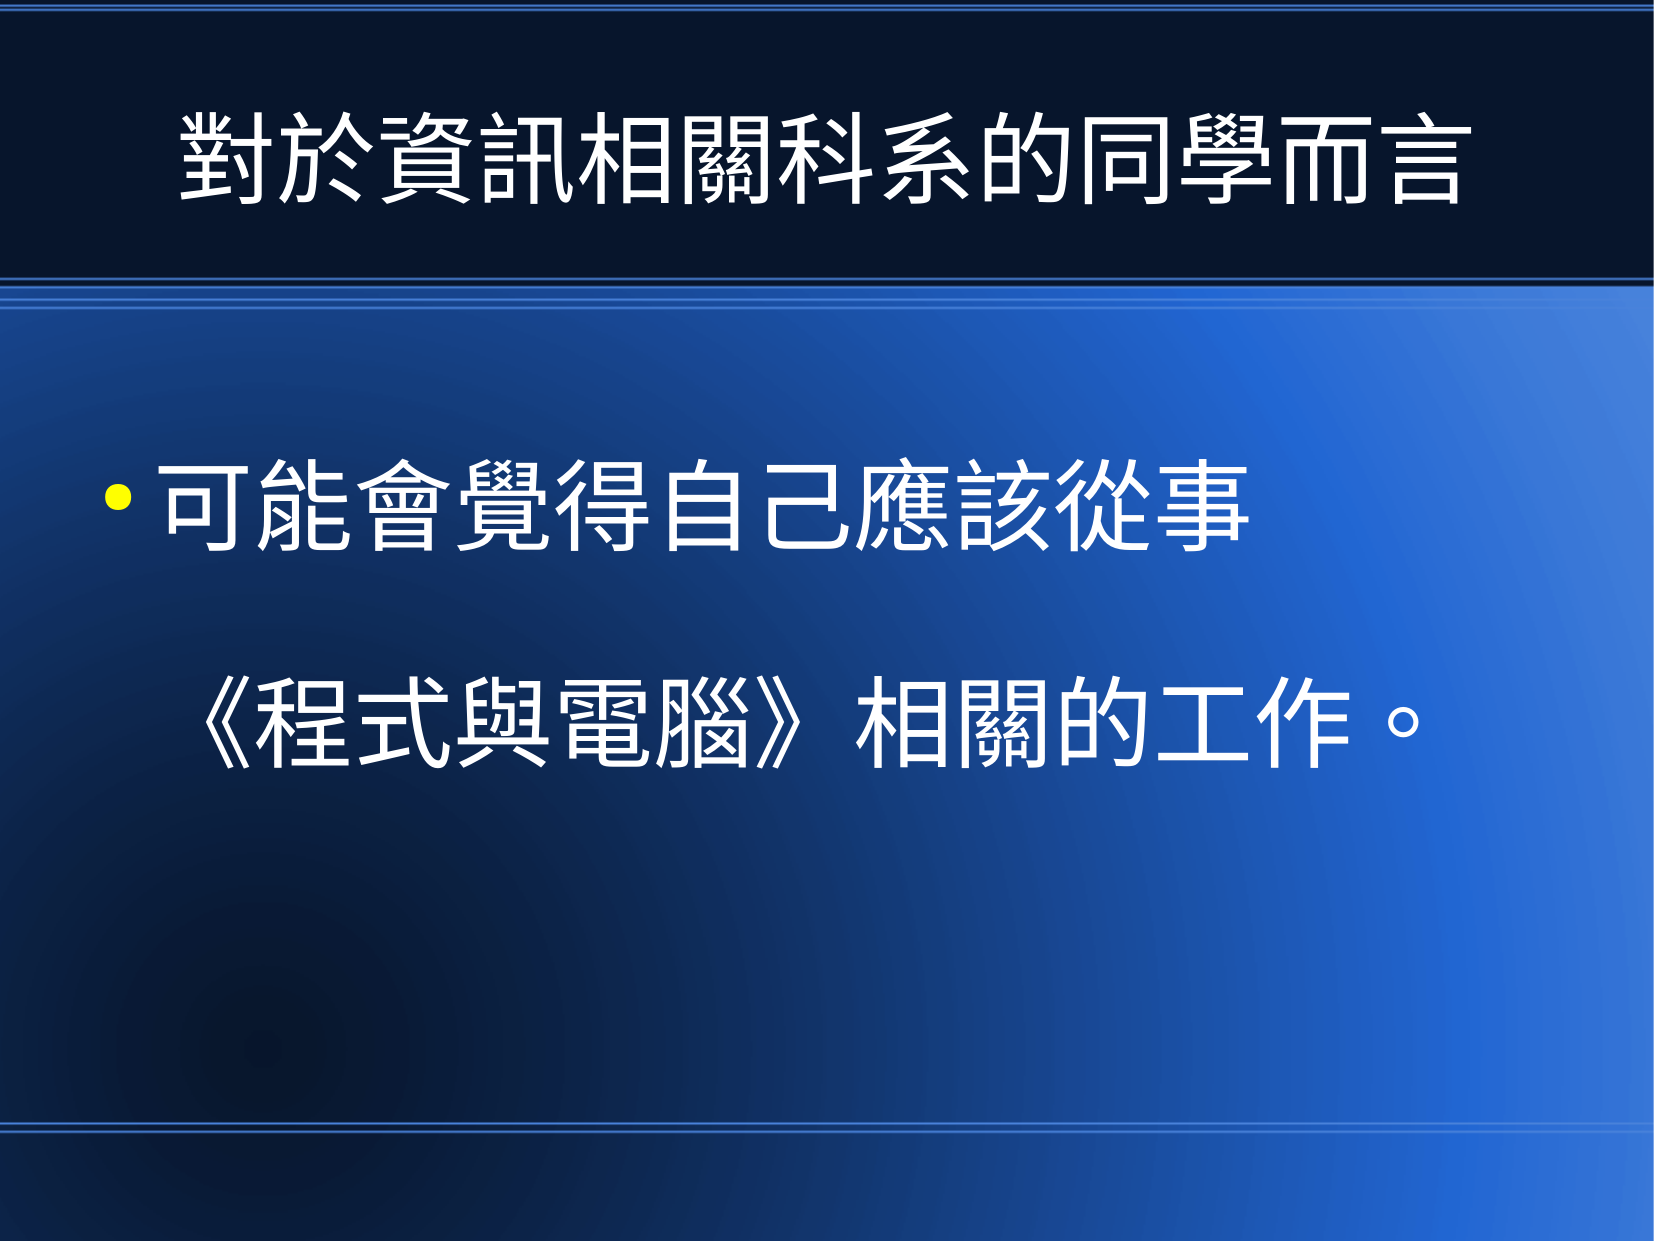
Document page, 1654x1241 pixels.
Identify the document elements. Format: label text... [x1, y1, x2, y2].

list 可能會覺得自己應該從事 《程式與電腦》相關的工作。 [82, 355, 1571, 1241]
title 對於資訊相關科系的同學而言 [82, 49, 1571, 257]
picture [0, 0, 1654, 1241]
